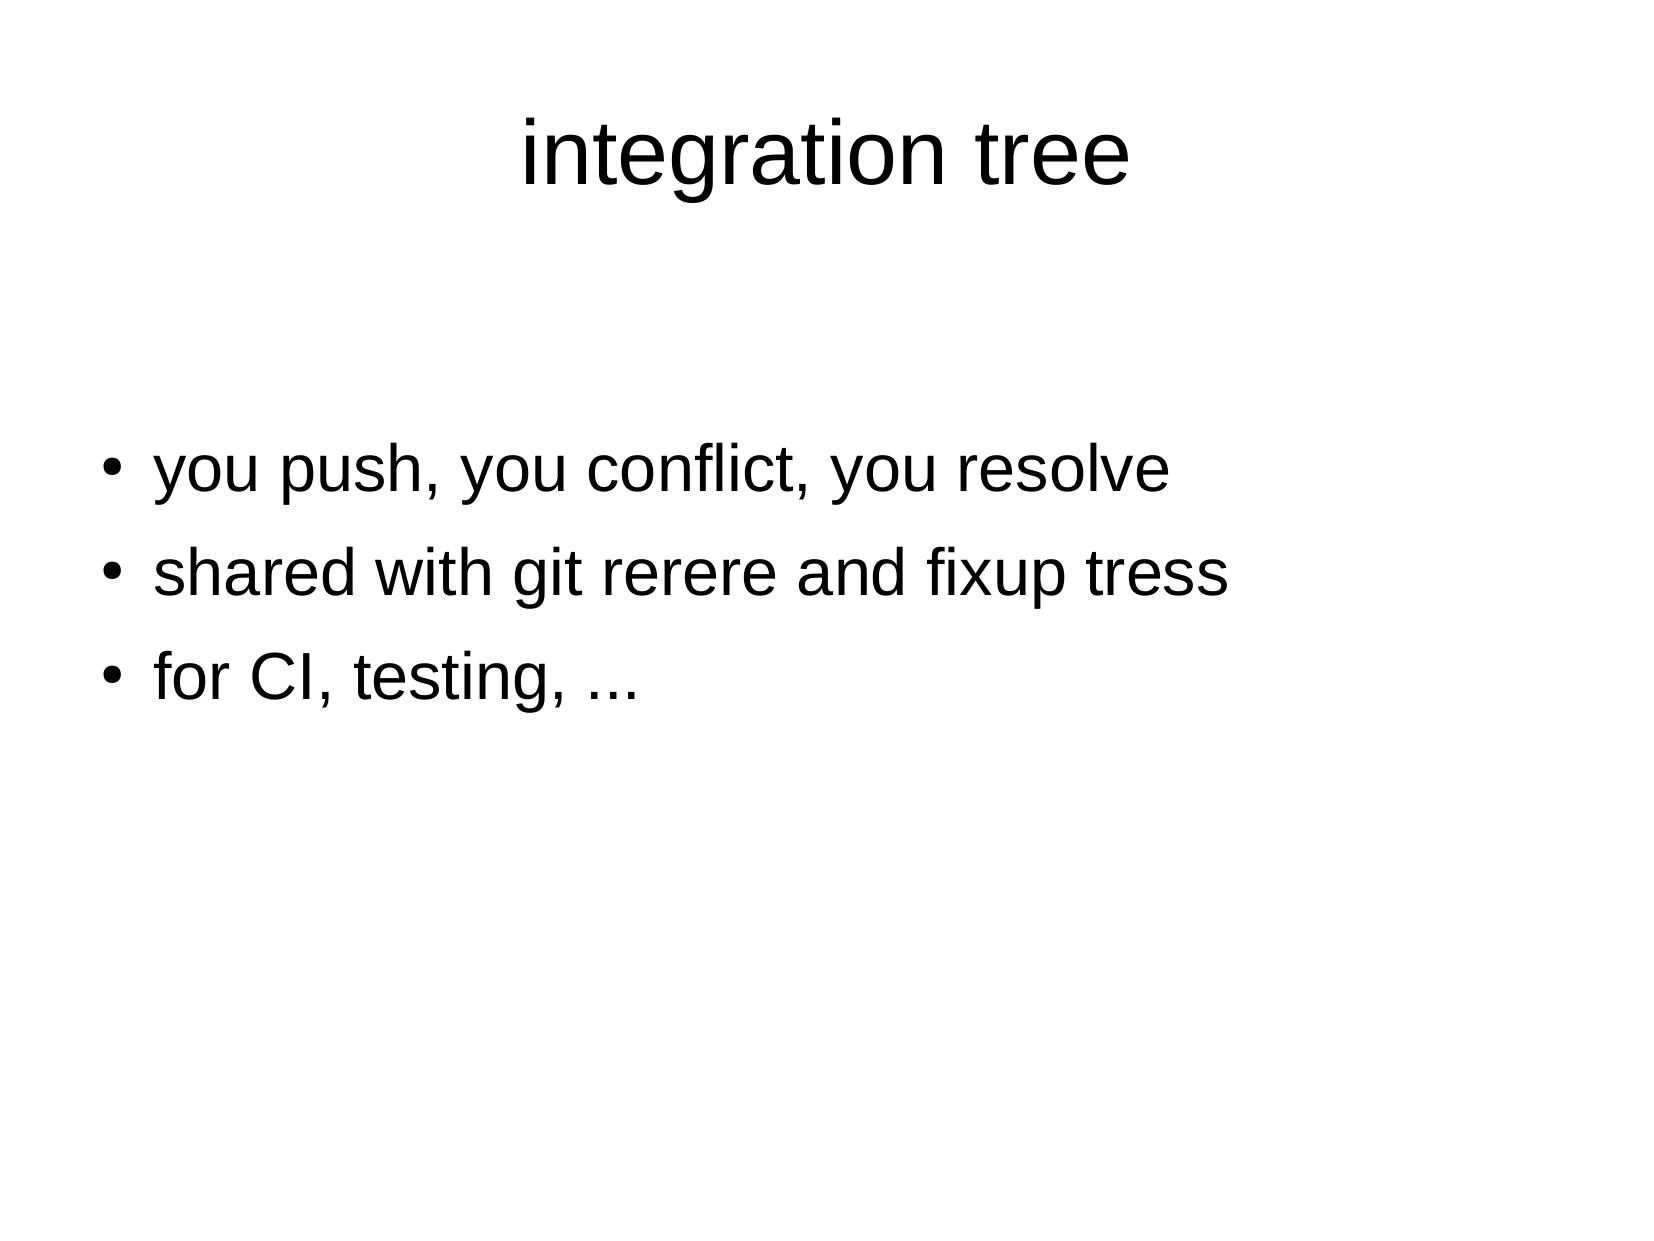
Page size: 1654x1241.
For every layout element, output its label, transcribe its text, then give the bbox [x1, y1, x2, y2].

title integration tree [82, 49, 1571, 257]
list you push, you conflict, you resolve shared with git rerere and fixup tress for CI, testing, ... [82, 431, 1571, 1021]
